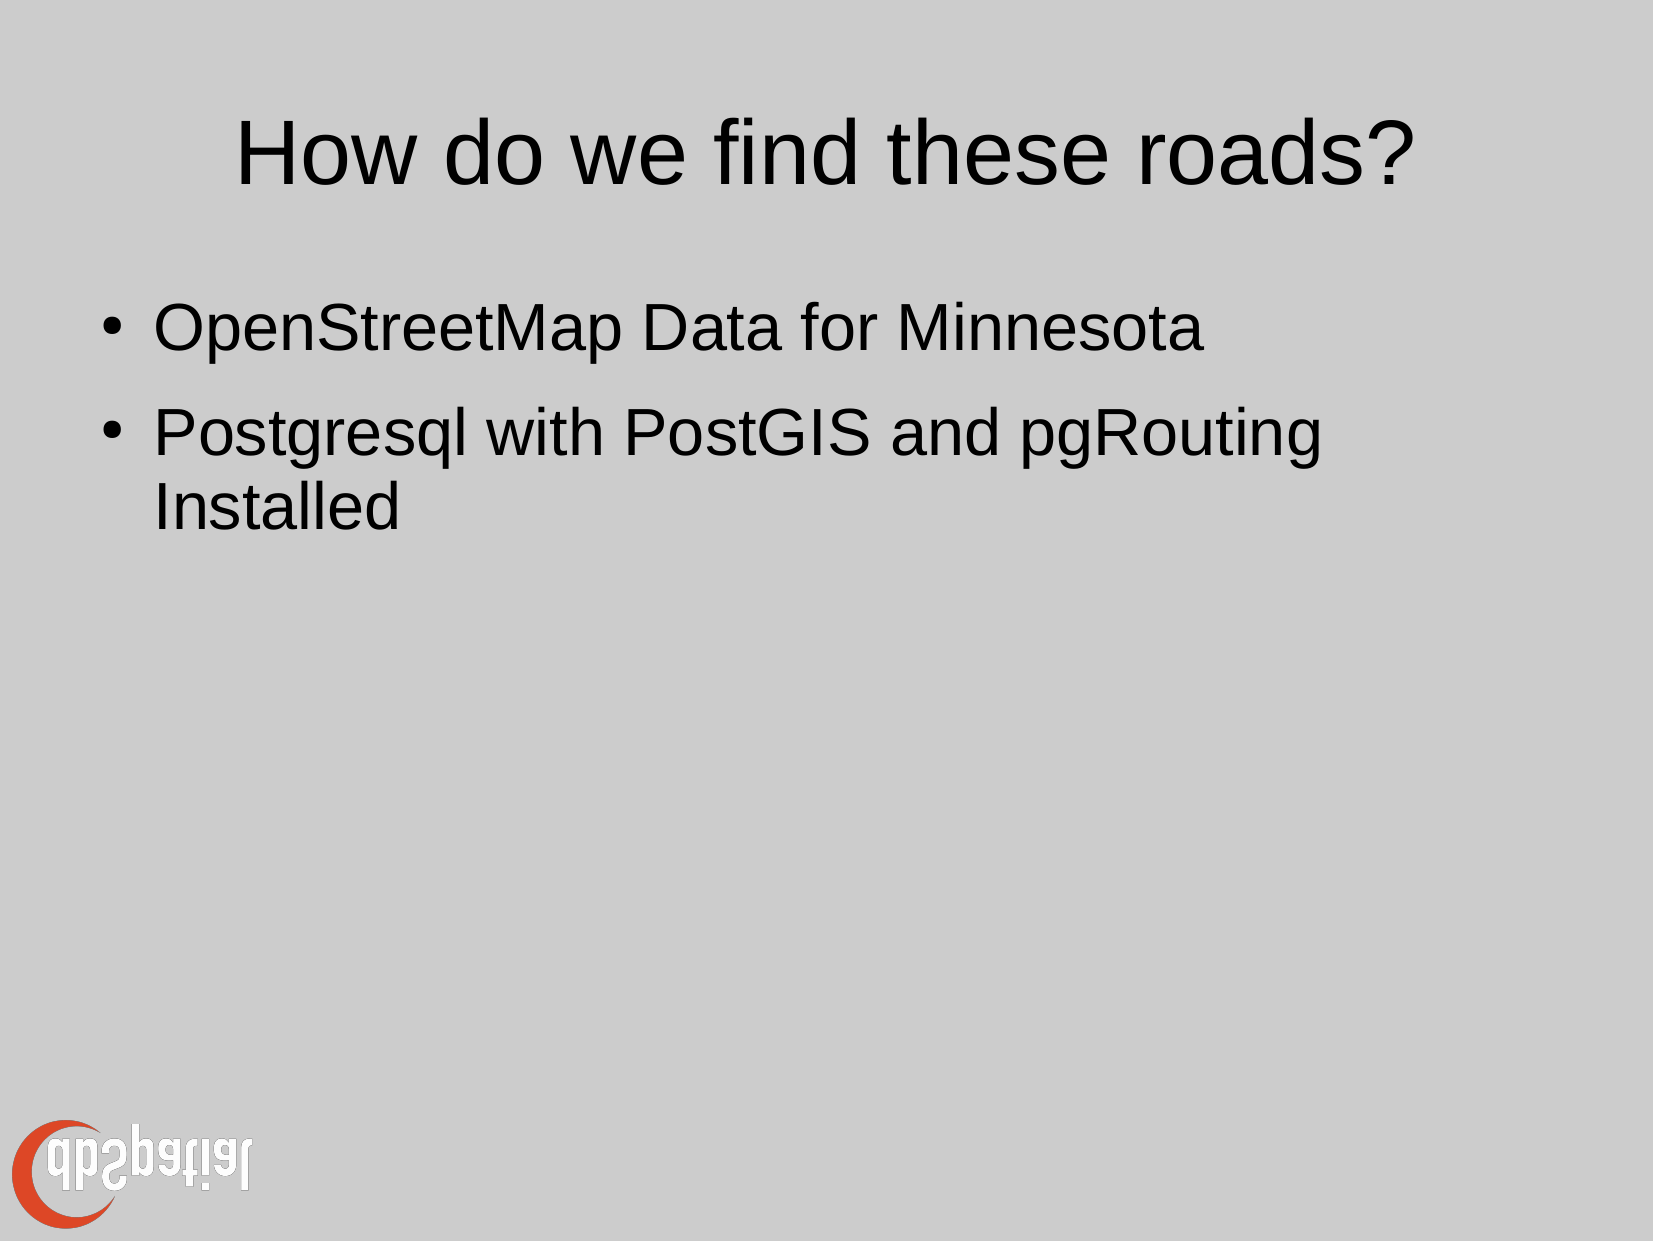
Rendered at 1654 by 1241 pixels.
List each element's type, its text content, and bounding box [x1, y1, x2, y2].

list OpenStreetMap Data for Minnesota Postgresql with PostGIS and pgRouting Installed [82, 290, 1571, 1010]
picture [9, 1118, 255, 1231]
title How do we find these roads? [82, 49, 1571, 257]
